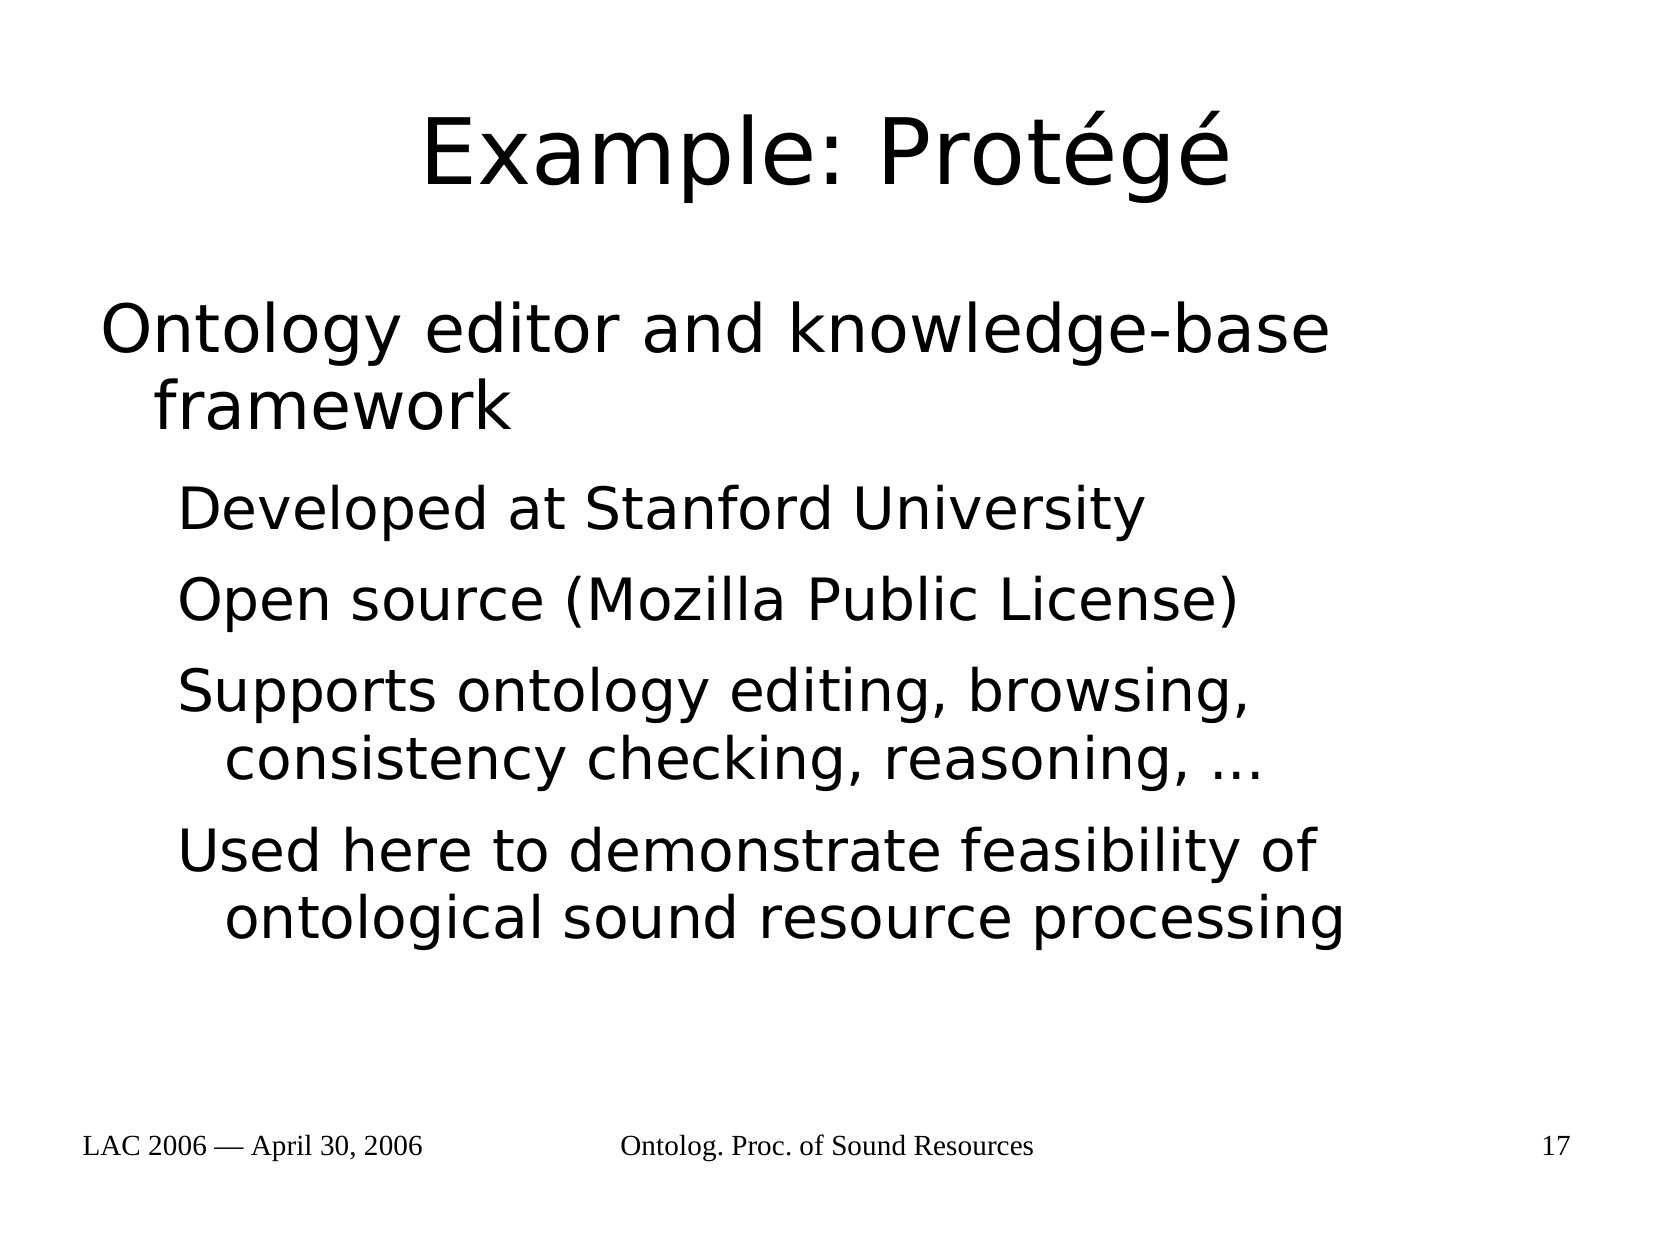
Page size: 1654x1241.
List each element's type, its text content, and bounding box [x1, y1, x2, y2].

list Ontology editor and knowledge-base framework Developed at Stanford University Open source (Mozilla Public License) Supports ontology editing, browsing, consistency checking, reasoning, ... Used here to demonstrate feasibility of ontological sound resource processing [82, 290, 1571, 1109]
title Example: Protégé [82, 49, 1571, 257]
